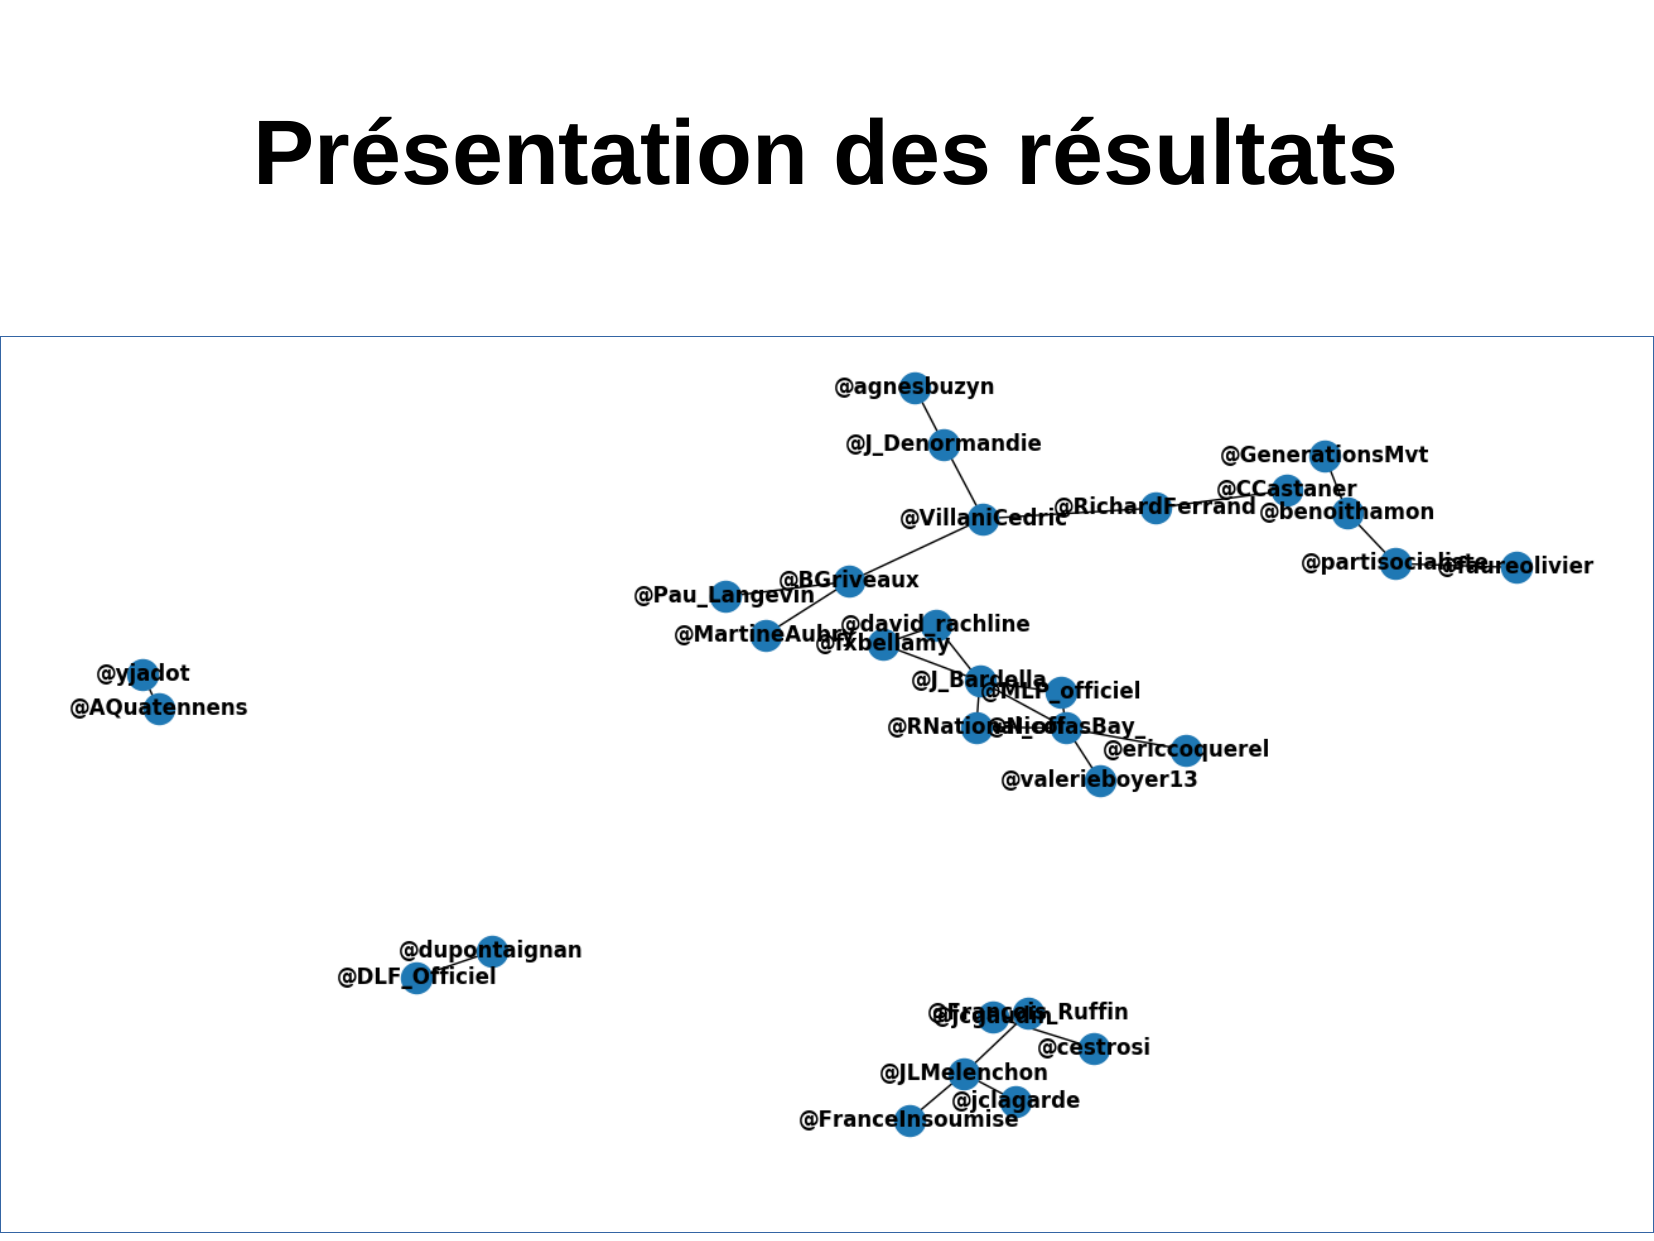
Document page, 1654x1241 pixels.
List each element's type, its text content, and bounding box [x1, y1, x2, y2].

title Présentation des résultats [82, 49, 1571, 257]
picture [0, 336, 1654, 1233]
